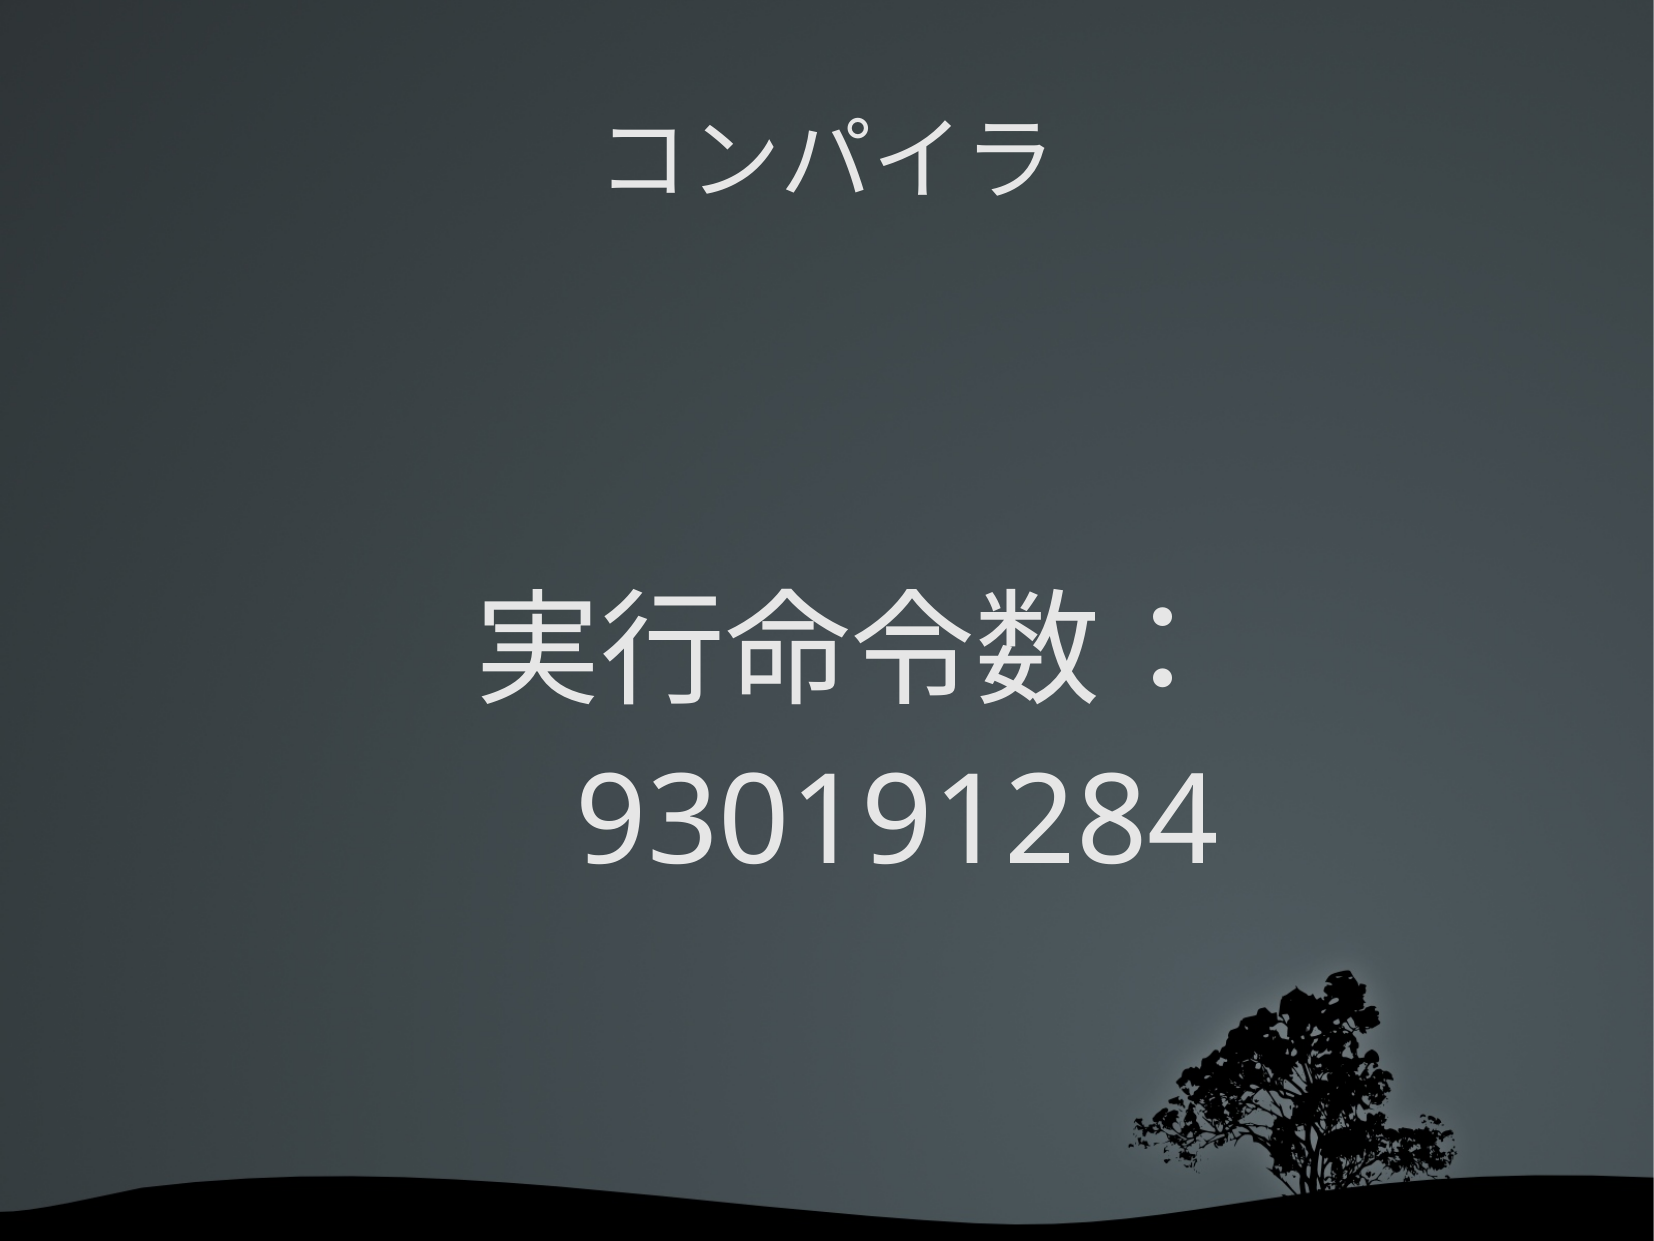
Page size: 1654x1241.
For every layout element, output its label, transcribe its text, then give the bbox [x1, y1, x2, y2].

title コンパイラ [82, 49, 1571, 257]
picture [0, 0, 1654, 1241]
list 実行命令数： 930191284 [82, 549, 1571, 1241]
